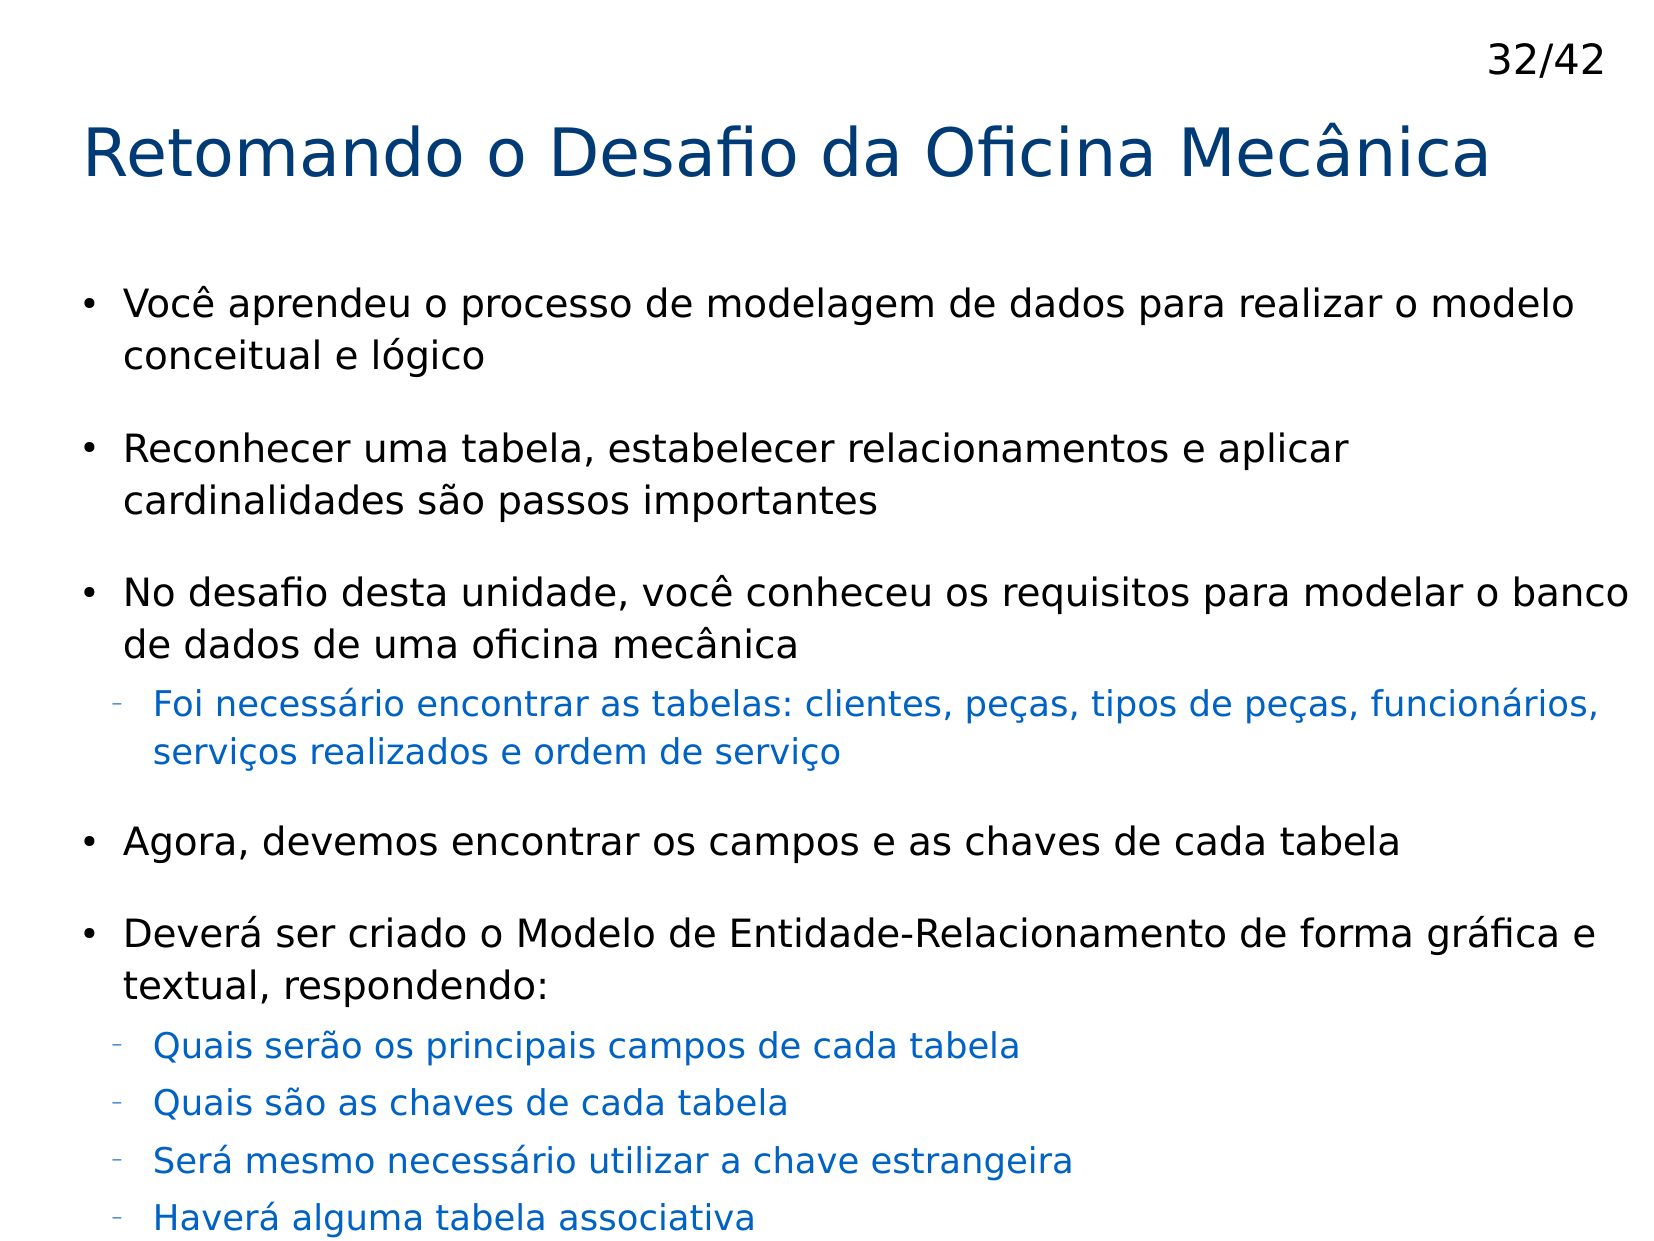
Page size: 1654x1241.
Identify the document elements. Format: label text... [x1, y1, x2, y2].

title Retomando o Desafio da Oficina Mecânica [82, 82, 1571, 224]
list Você aprendeu o processo de modelagem de dados para realizar o modelo conceitual e lógico Reconhecer uma tabela, estabelecer relacionamentos e aplicar cardinalidades são passos importantes No desafio desta unidade, você conheceu os requisitos para modelar o banco de dados de uma oficina mecânica Foi necessário encontrar as tabelas: clientes, peças, tipos de peças, funcionários, serviços realizados e ordem de serviço Agora, devemos encontrar os campos e as chaves de cada tabela Deverá ser criado o Modelo de Entidade-Relacionamento de forma gráfica e textual, respondendo: Quais serão os principais campos de cada tabela Quais são as chaves de cada tabela Será mesmo necessário utilizar a chave estrangeira Haverá alguma tabela associativa [82, 274, 1637, 1241]
